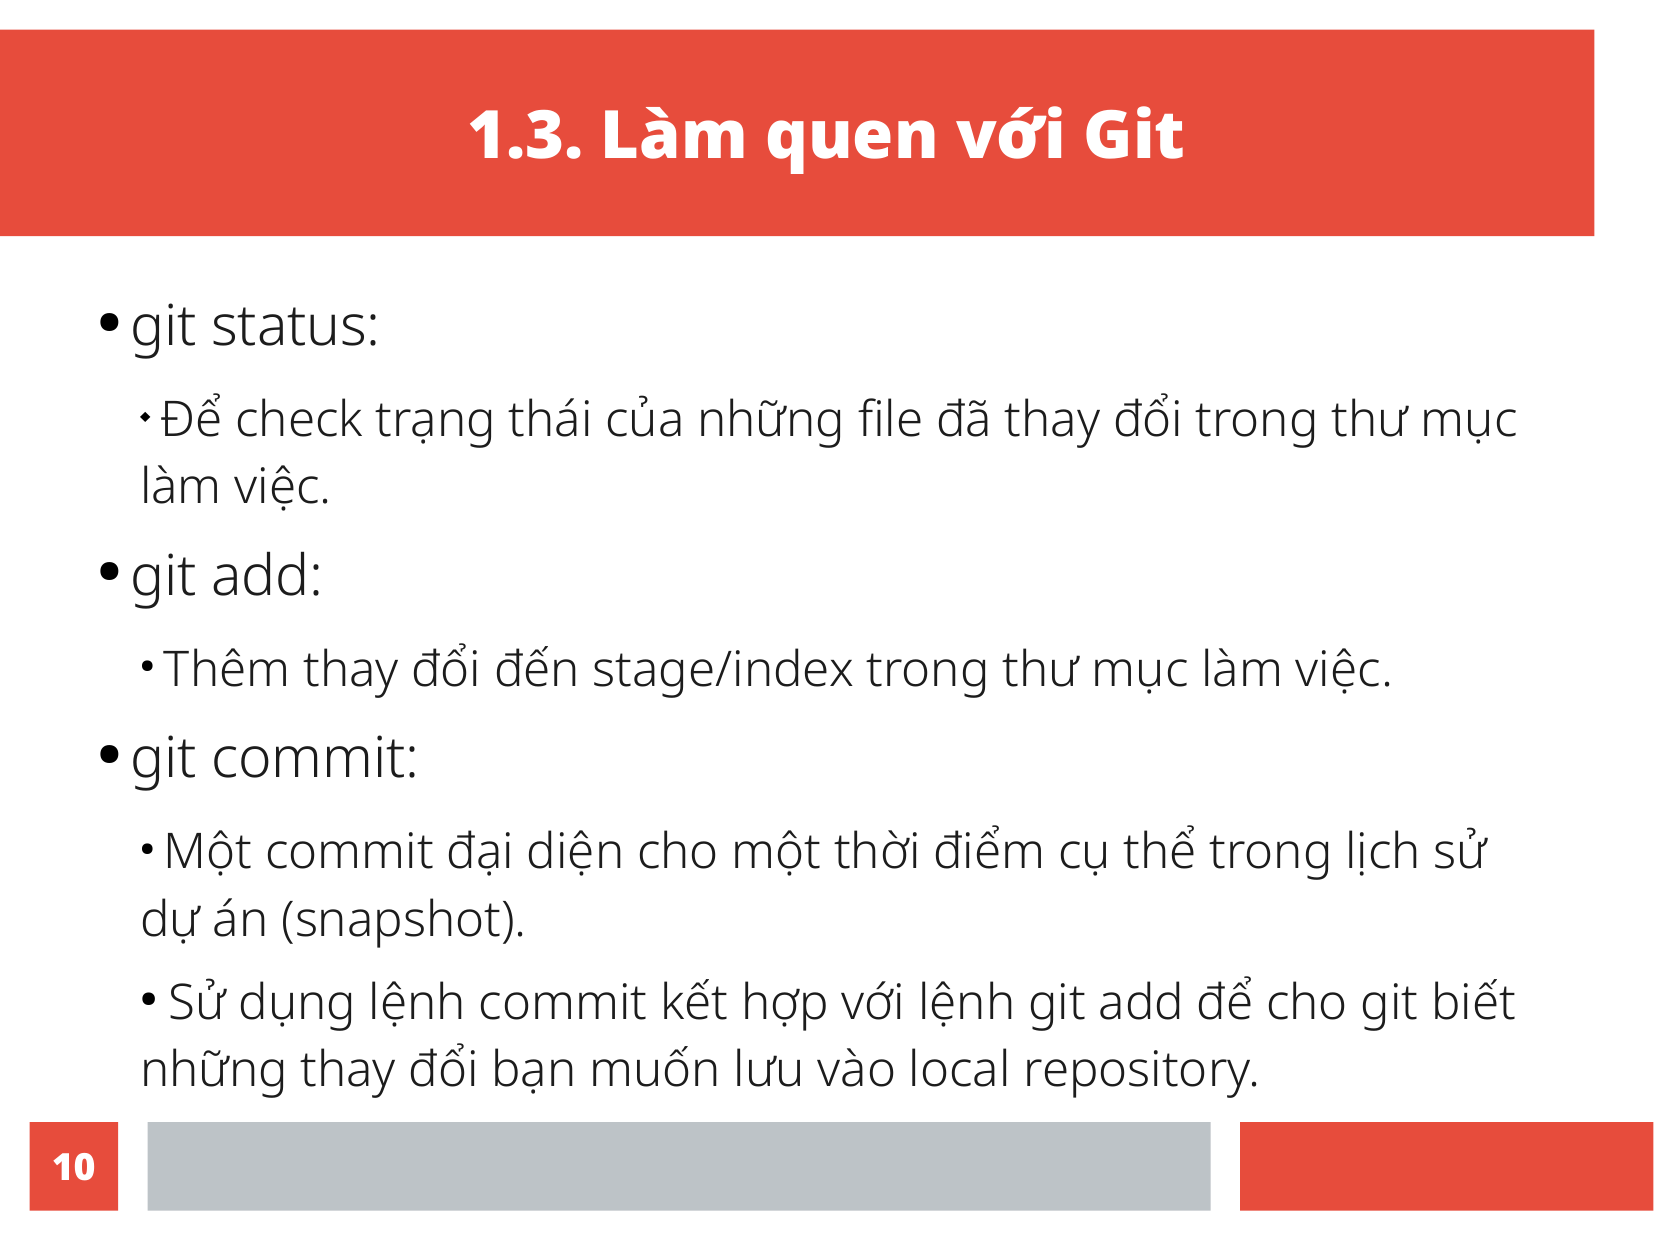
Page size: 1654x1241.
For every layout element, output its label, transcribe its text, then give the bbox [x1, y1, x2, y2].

title 1.3. Làm quen với Git [59, 59, 1595, 207]
list git status: Để check trạng thái của những file đã thay đổi trong thư mục làm việc. git add: Thêm thay đổi đến stage/index trong thư mục làm việc. git commit: Một commit đại diện cho một thời điểm cụ thể trong lịch sử dự án (snapshot). Sử dụng lệnh commit kết hợp với lệnh git add để cho git biết những thay đổi bạn muốn lưu vào local repository. [54, 285, 1561, 1111]
